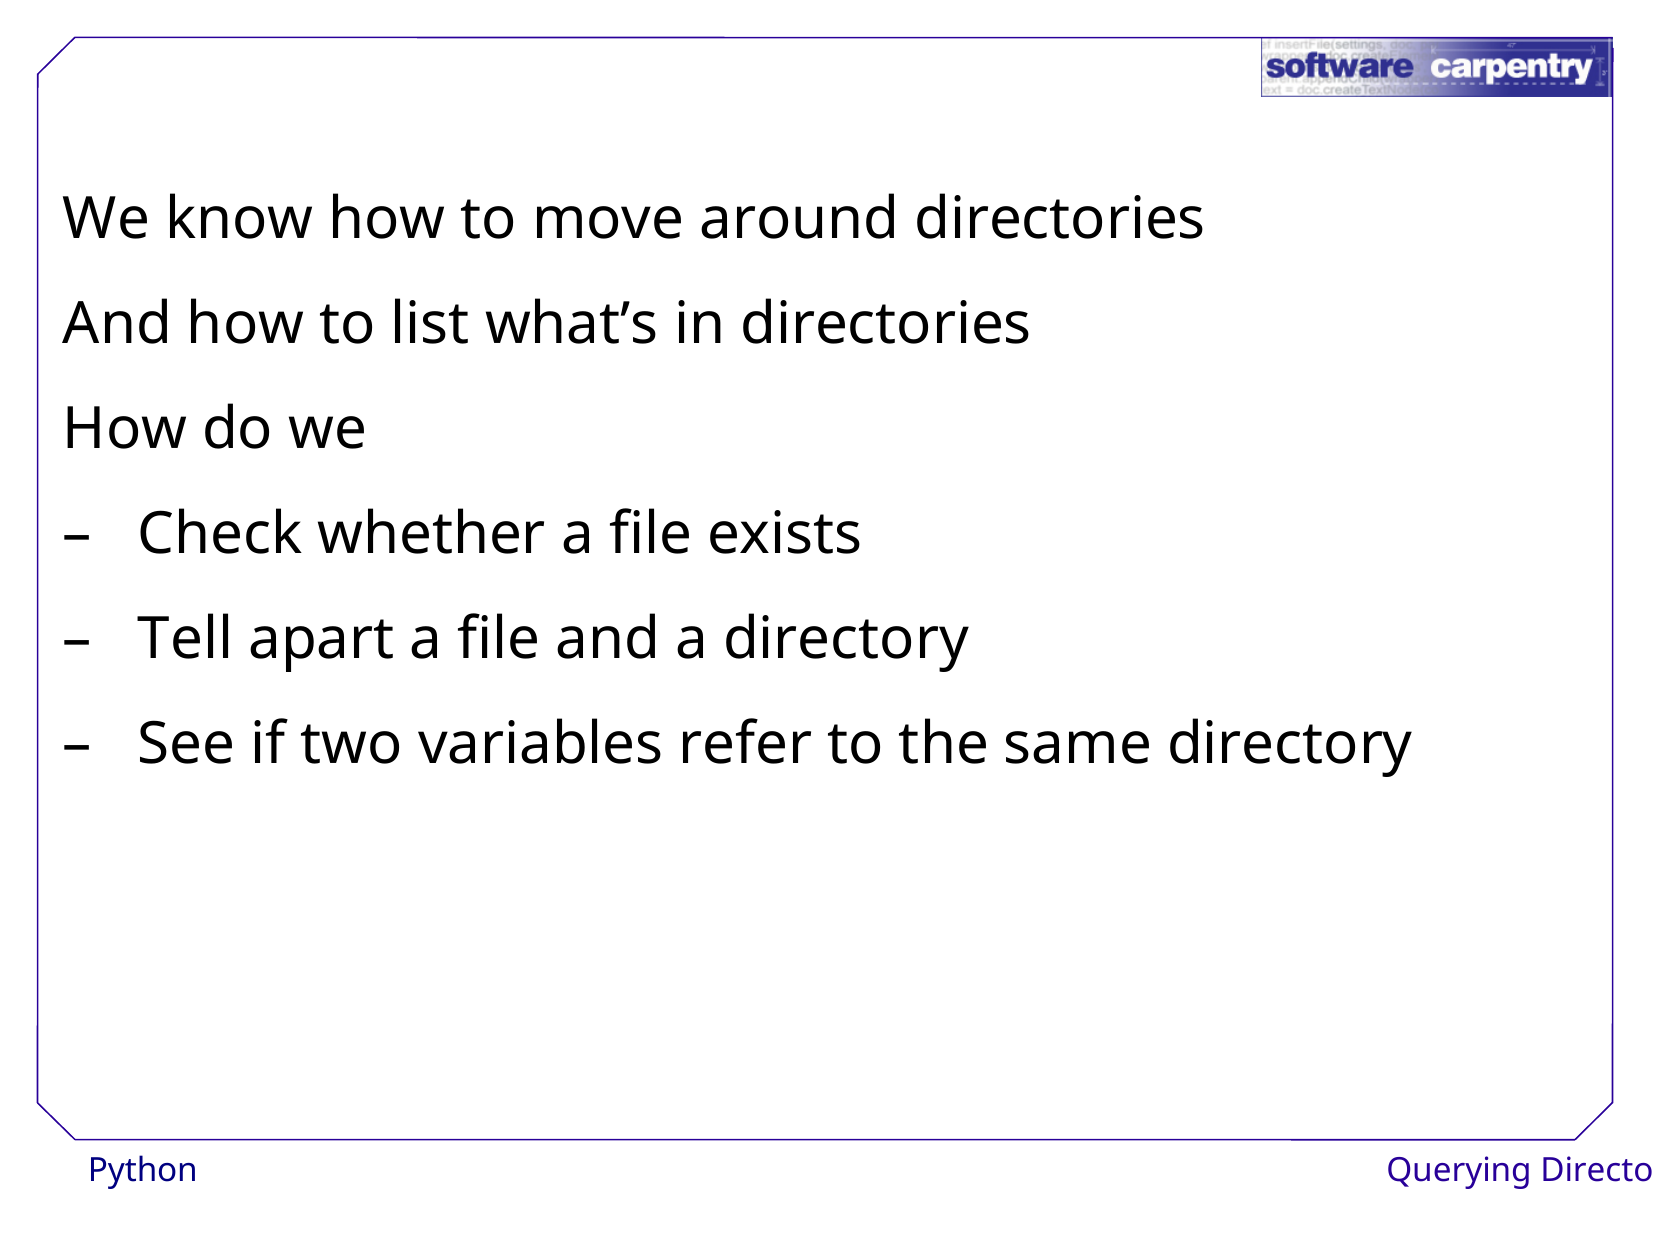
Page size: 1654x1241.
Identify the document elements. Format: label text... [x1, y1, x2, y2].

text_box We know how to move around directories And how to list what’s in directories How do we – Check whether a file exists – Tell apart a file and a directory – See if two variables refer to the same directory [48, 137, 1578, 784]
picture [1261, 39, 1613, 97]
